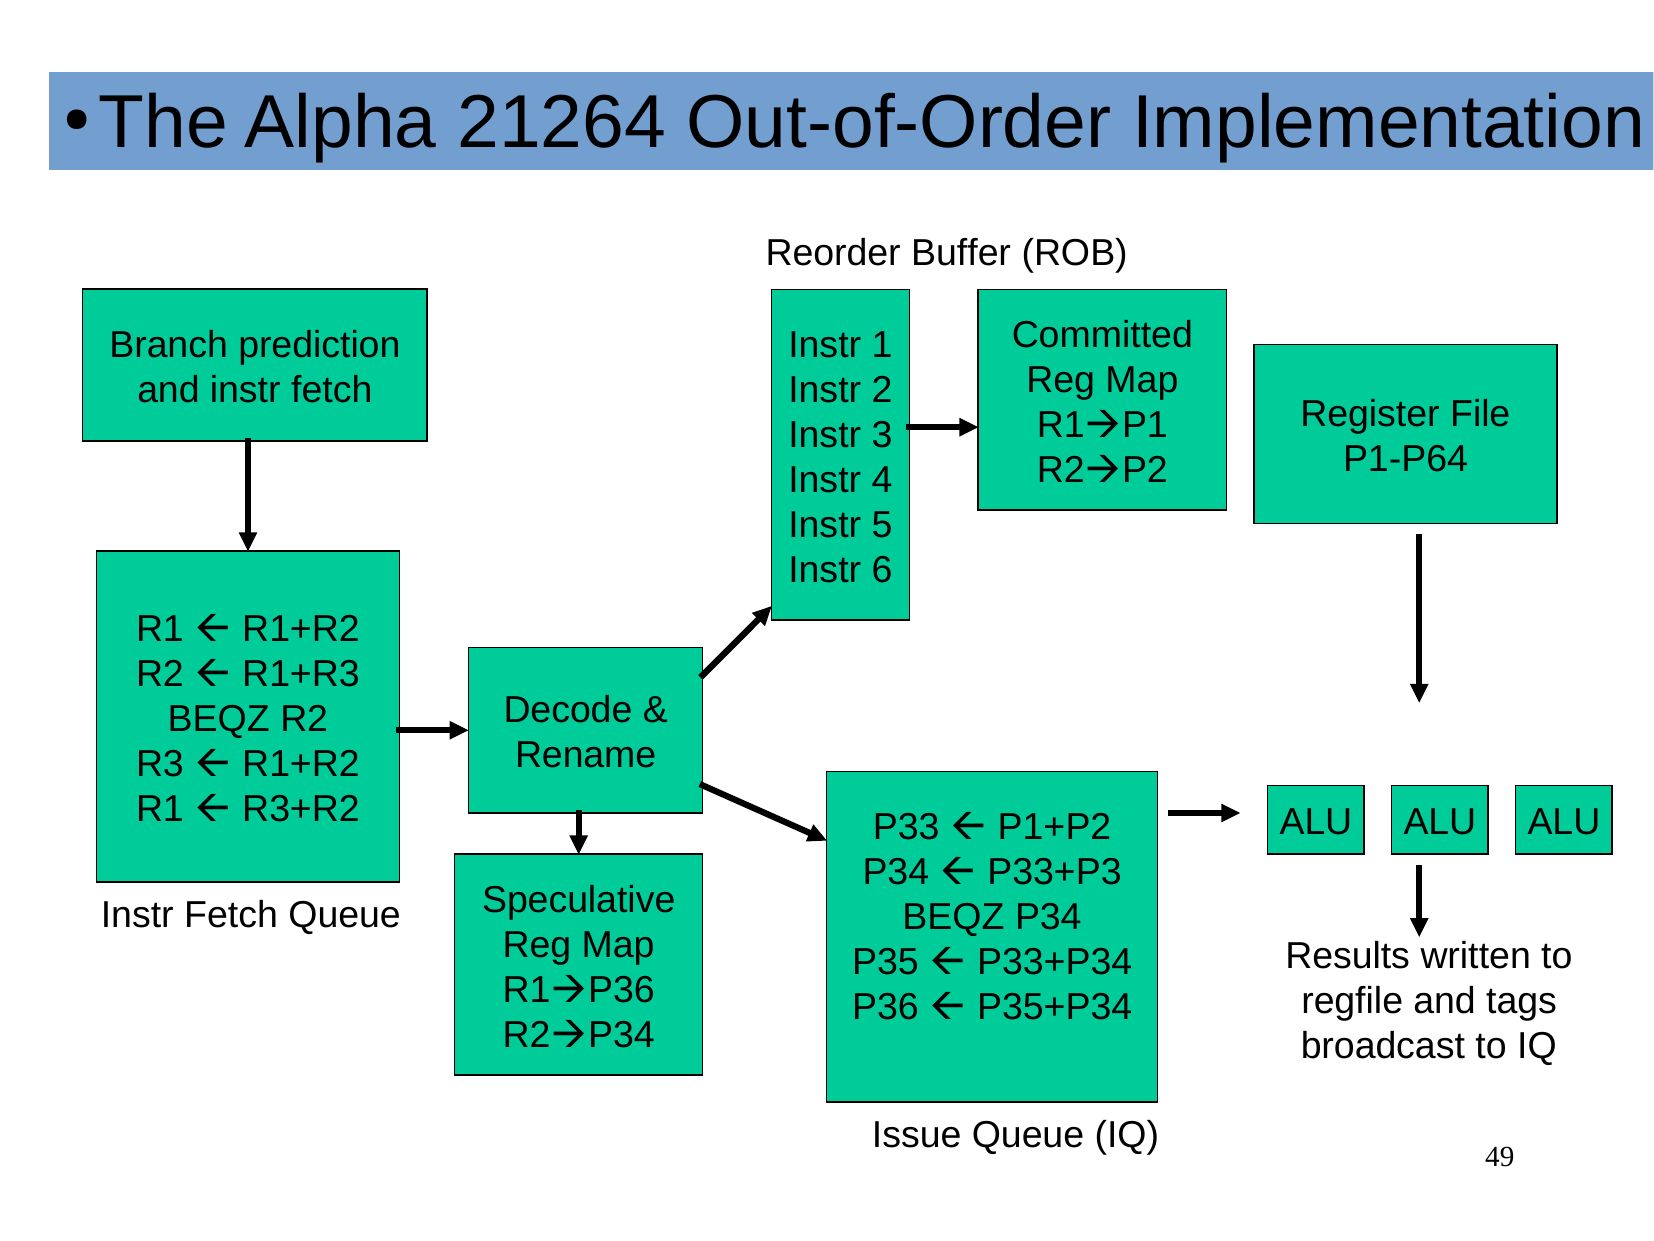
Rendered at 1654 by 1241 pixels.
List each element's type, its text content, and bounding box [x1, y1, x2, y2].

text_box Instr Fetch Queue [85, 881, 416, 943]
text_box The Alpha 21264 Out-of-Order Implementation [48, 71, 1654, 171]
text_box ALU [1515, 785, 1613, 855]
text_box Speculative Reg Map R1P36 R2P34 [454, 854, 703, 1075]
text_box R1  R1+R2 R2  R1+R3 BEQZ R2 R3  R1+R2 R1  R3+R2 [96, 551, 400, 881]
text_box Reorder Buffer (ROB) [750, 220, 1143, 281]
text_box ALU [1267, 785, 1365, 855]
text_box P33  P1+P2 P34  P33+P3 BEQZ P34 P35  P33+P34 P36  P35+P34 [826, 771, 1158, 1103]
text_box Decode & Rename [468, 647, 703, 813]
text_box Branch prediction and instr fetch [82, 289, 428, 441]
text_box Instr 1 Instr 2 Instr 3 Instr 4 Instr 5 Instr 6 [771, 289, 910, 621]
text_box ALU [1391, 785, 1489, 855]
text_box Issue Queue (IQ) [857, 1102, 1175, 1163]
text_box <number> [1184, 1129, 1530, 1213]
text_box Committed Reg Map R1P1 R2P2 [978, 289, 1227, 510]
text_box Register File P1-P64 [1253, 344, 1557, 524]
text_box Results written to regfile and tags broadcast to IQ [1270, 923, 1588, 1074]
